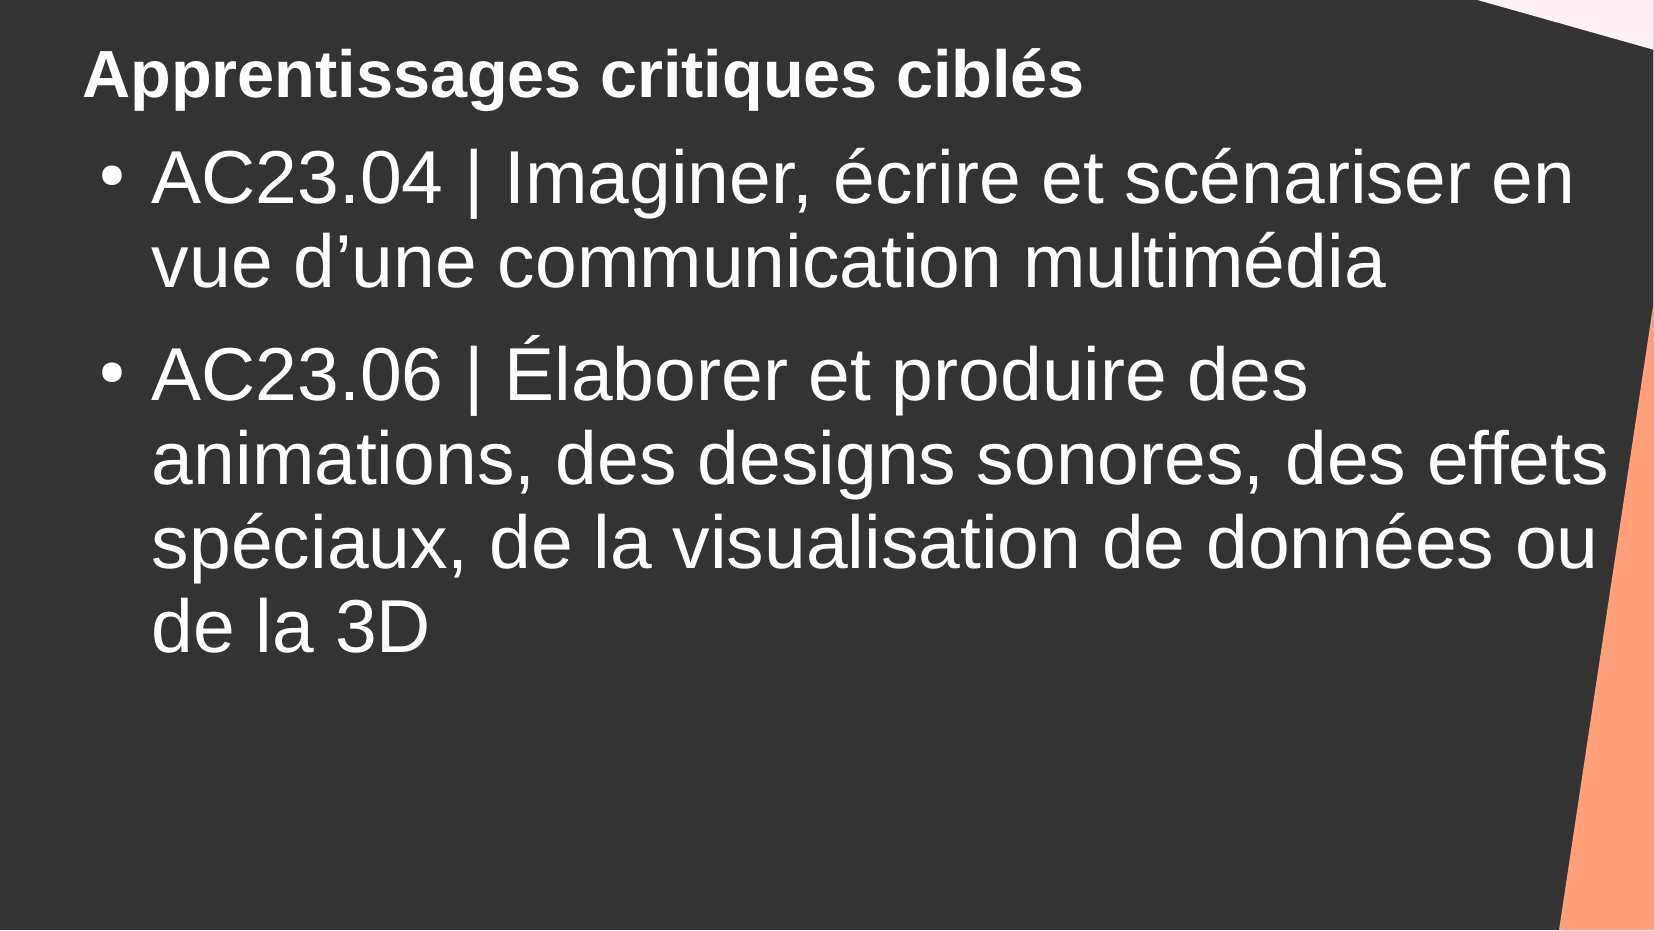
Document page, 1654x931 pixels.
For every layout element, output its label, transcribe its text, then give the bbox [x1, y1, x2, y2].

text_box [1558, 299, 1654, 931]
title Apprentissages critiques ciblés [82, 37, 1571, 122]
text_box [1477, 0, 1654, 50]
list AC23.04 | Imaginer, écrire et scénariser en vue d’une communication multimédia AC23.06 | Élaborer et produire des animations, des designs sonores, des effets spéciaux, de la visualisation de données ou de la 3D [80, 135, 1620, 721]
